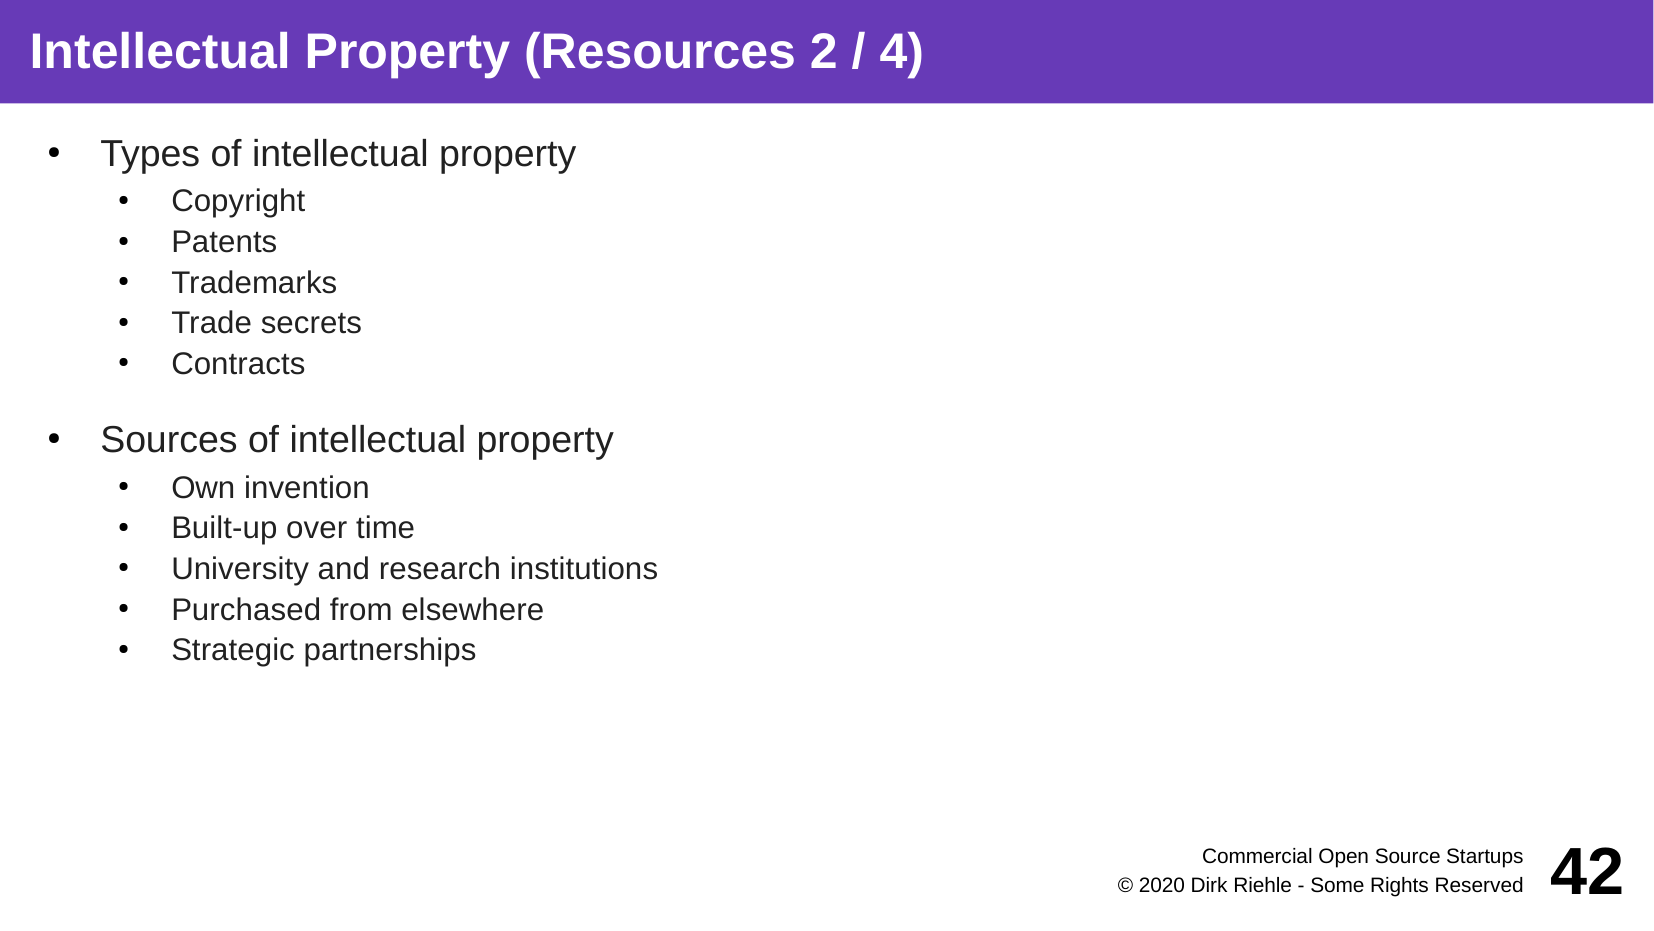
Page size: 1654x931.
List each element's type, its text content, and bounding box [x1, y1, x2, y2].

title Intellectual Property (Resources 2 / 4) [0, 0, 1654, 104]
list Types of intellectual property Copyright Patents Trademarks Trade secrets Contracts Sources of intellectual property Own invention Built-up over time University and research institutions Purchased from elsewhere Strategic partnerships [29, 132, 1625, 813]
